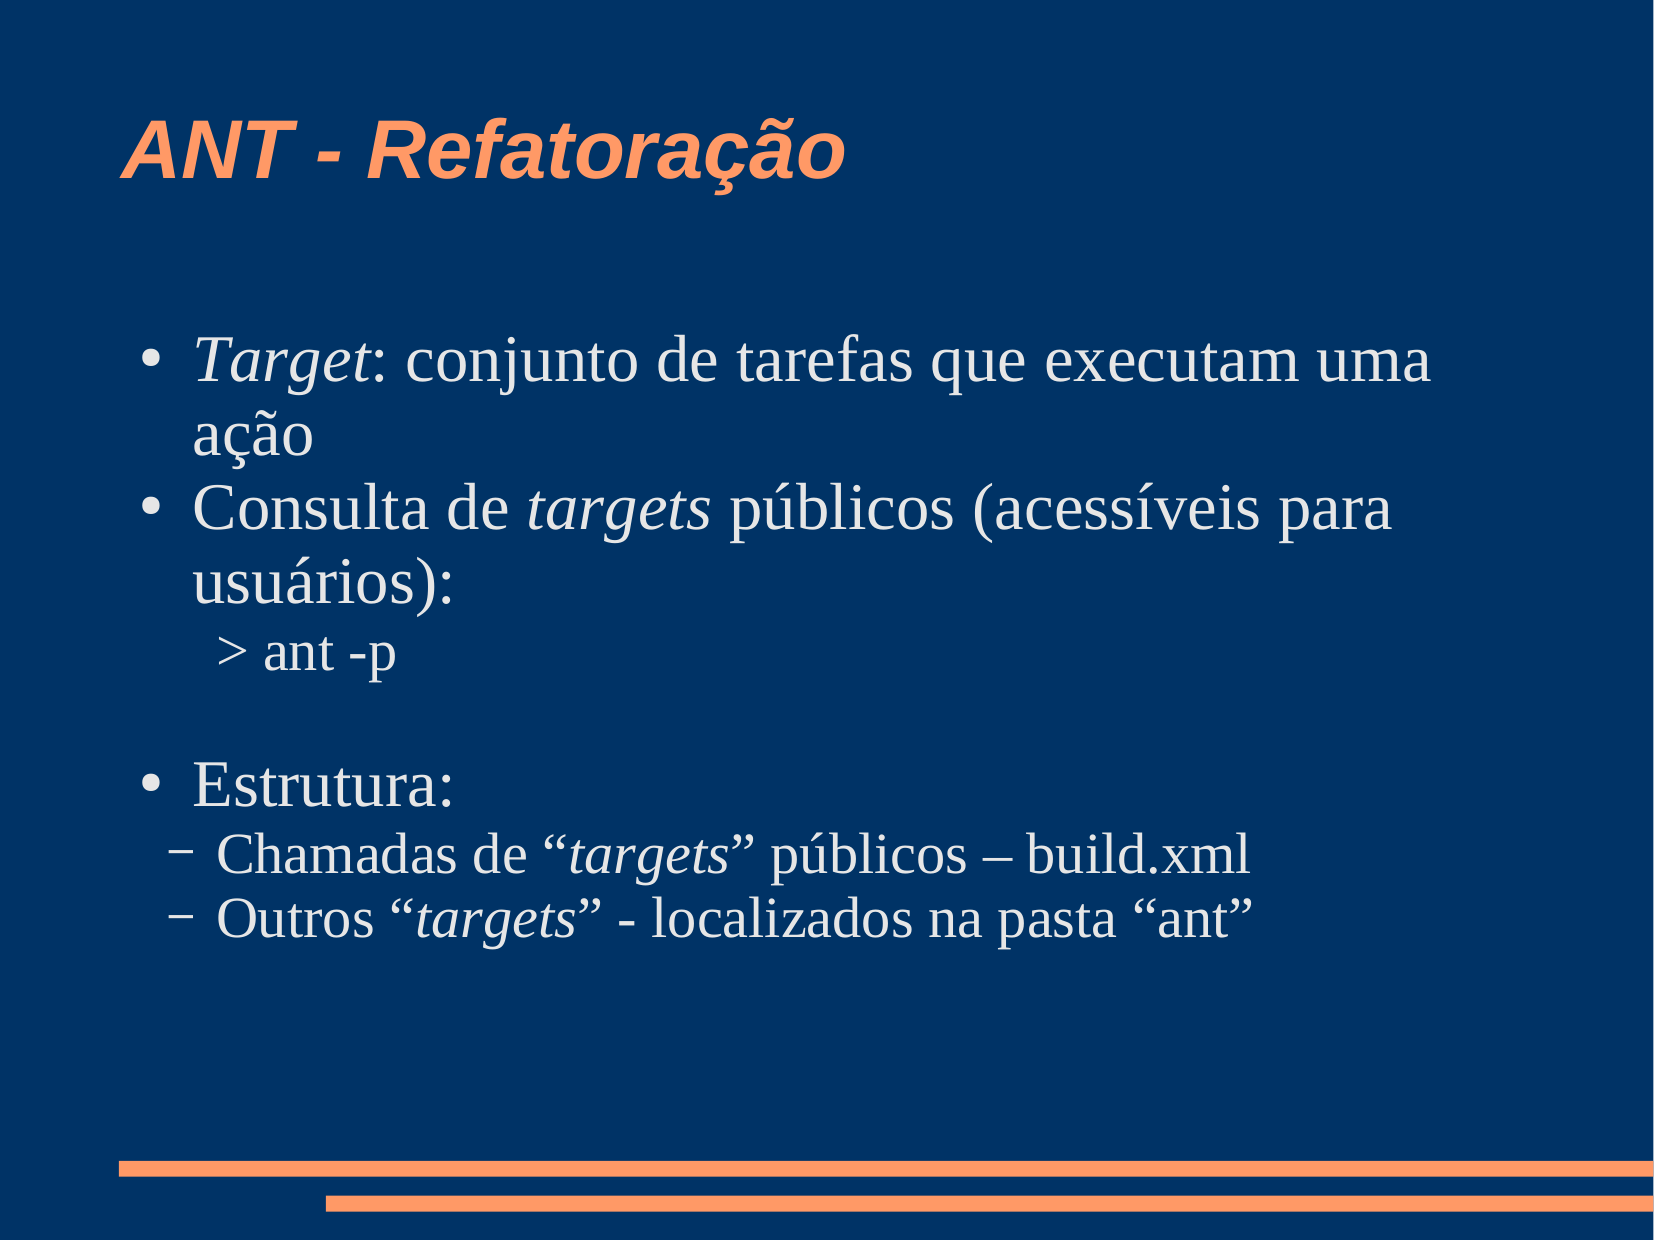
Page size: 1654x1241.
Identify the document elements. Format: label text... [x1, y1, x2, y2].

title ANT - Refatoração [121, 53, 1534, 246]
list Target: conjunto de tarefas que executam uma ação Consulta de targets públicos (acessíveis para usuários): > ant -p Estrutura: Chamadas de “targets” públicos – build.xml Outros “targets” - localizados na pasta “ant” [121, 322, 1561, 1118]
